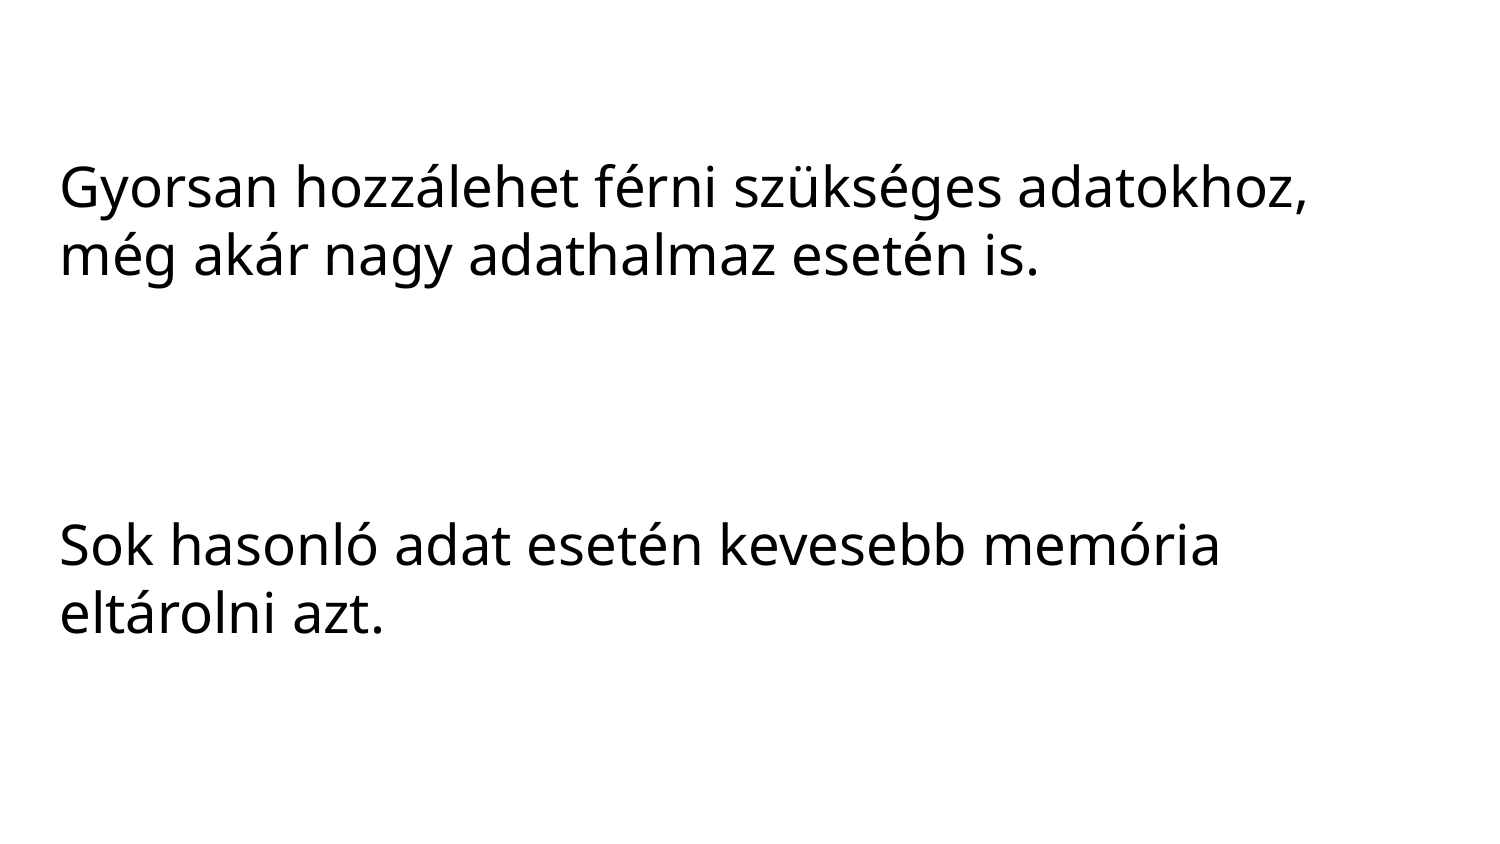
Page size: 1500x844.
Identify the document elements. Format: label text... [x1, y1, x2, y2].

text_box Sok hasonló adat esetén kevesebb memória eltárolni azt. [44, 494, 1456, 660]
text_box Gyorsan hozzálehet férni szükséges adatokhoz, még akár nagy adathalmaz esetén is. [44, 136, 1456, 302]
